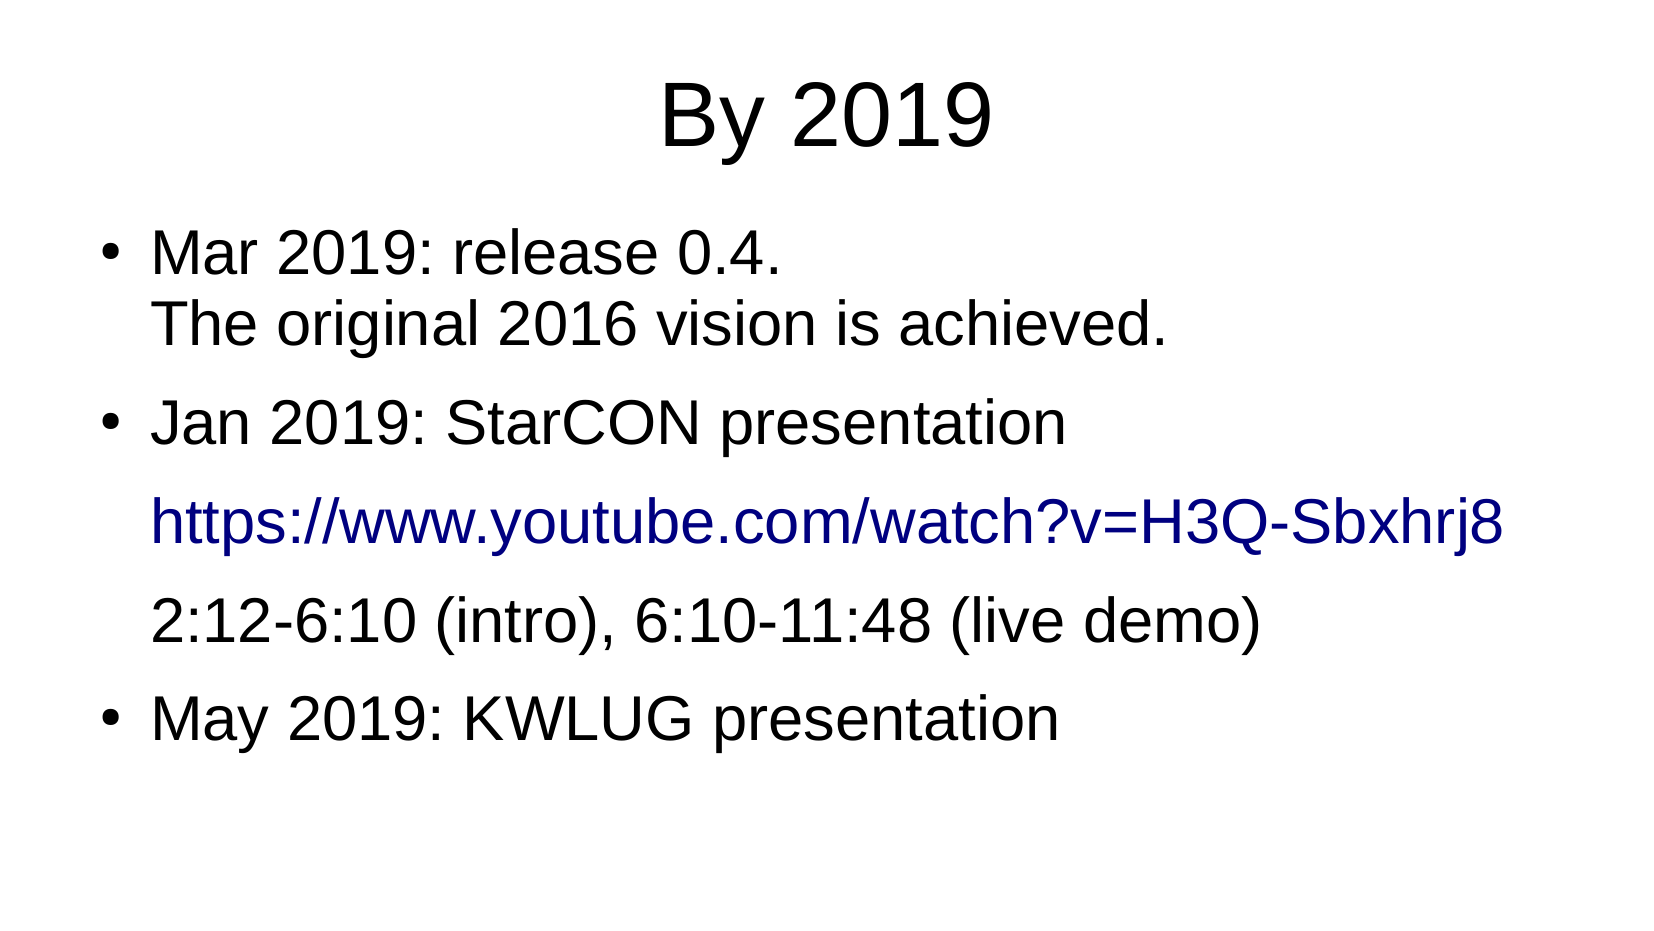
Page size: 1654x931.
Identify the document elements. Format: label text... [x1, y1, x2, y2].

list Mar 2019: release 0.4. The original 2016 vision is achieved. Jan 2019: StarCON presentation https://www.youtube.com/watch?v=H3Q-Sbxhrj8 2:12-6:10 (intro), 6:10-11:48 (live demo) May 2019: KWLUG presentation [82, 217, 1571, 758]
title By 2019 [82, 37, 1571, 193]
